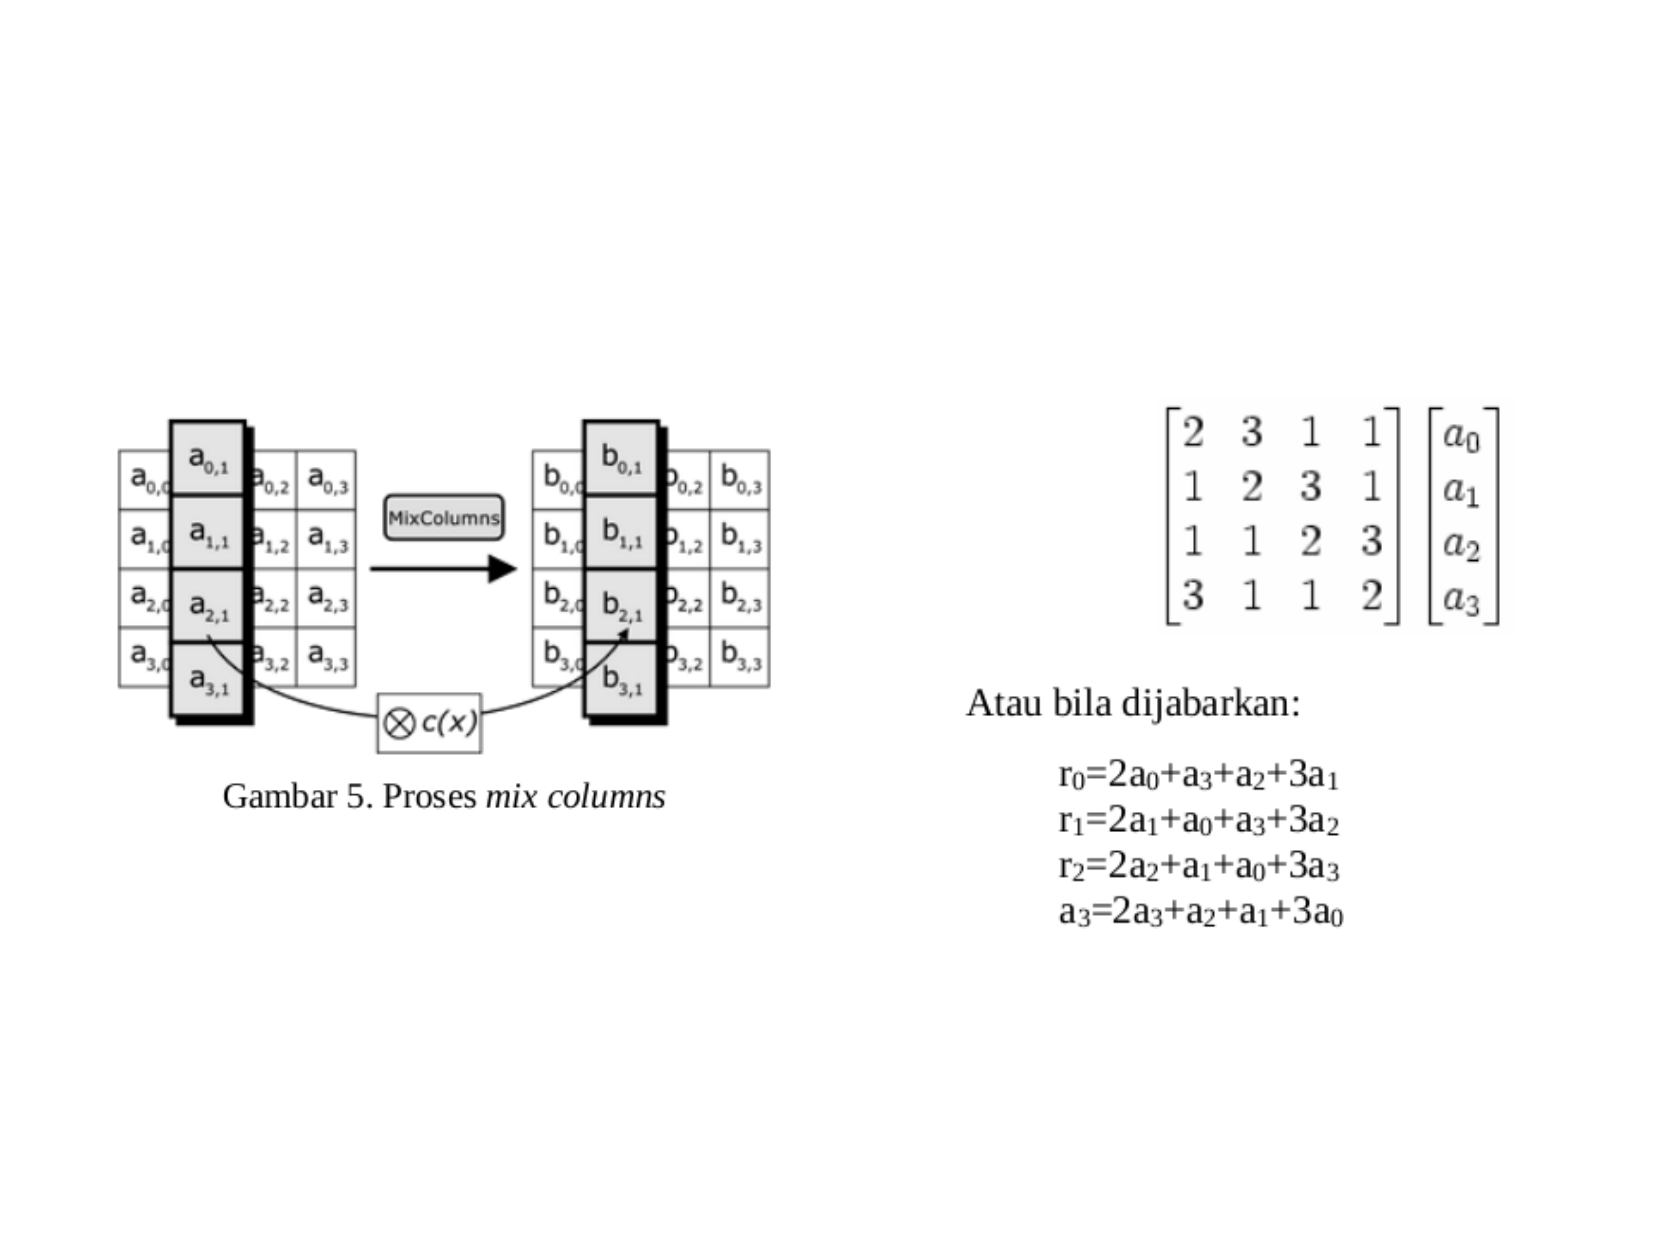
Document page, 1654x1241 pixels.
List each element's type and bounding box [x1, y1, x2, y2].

picture [82, 387, 814, 844]
picture [930, 387, 1608, 948]
